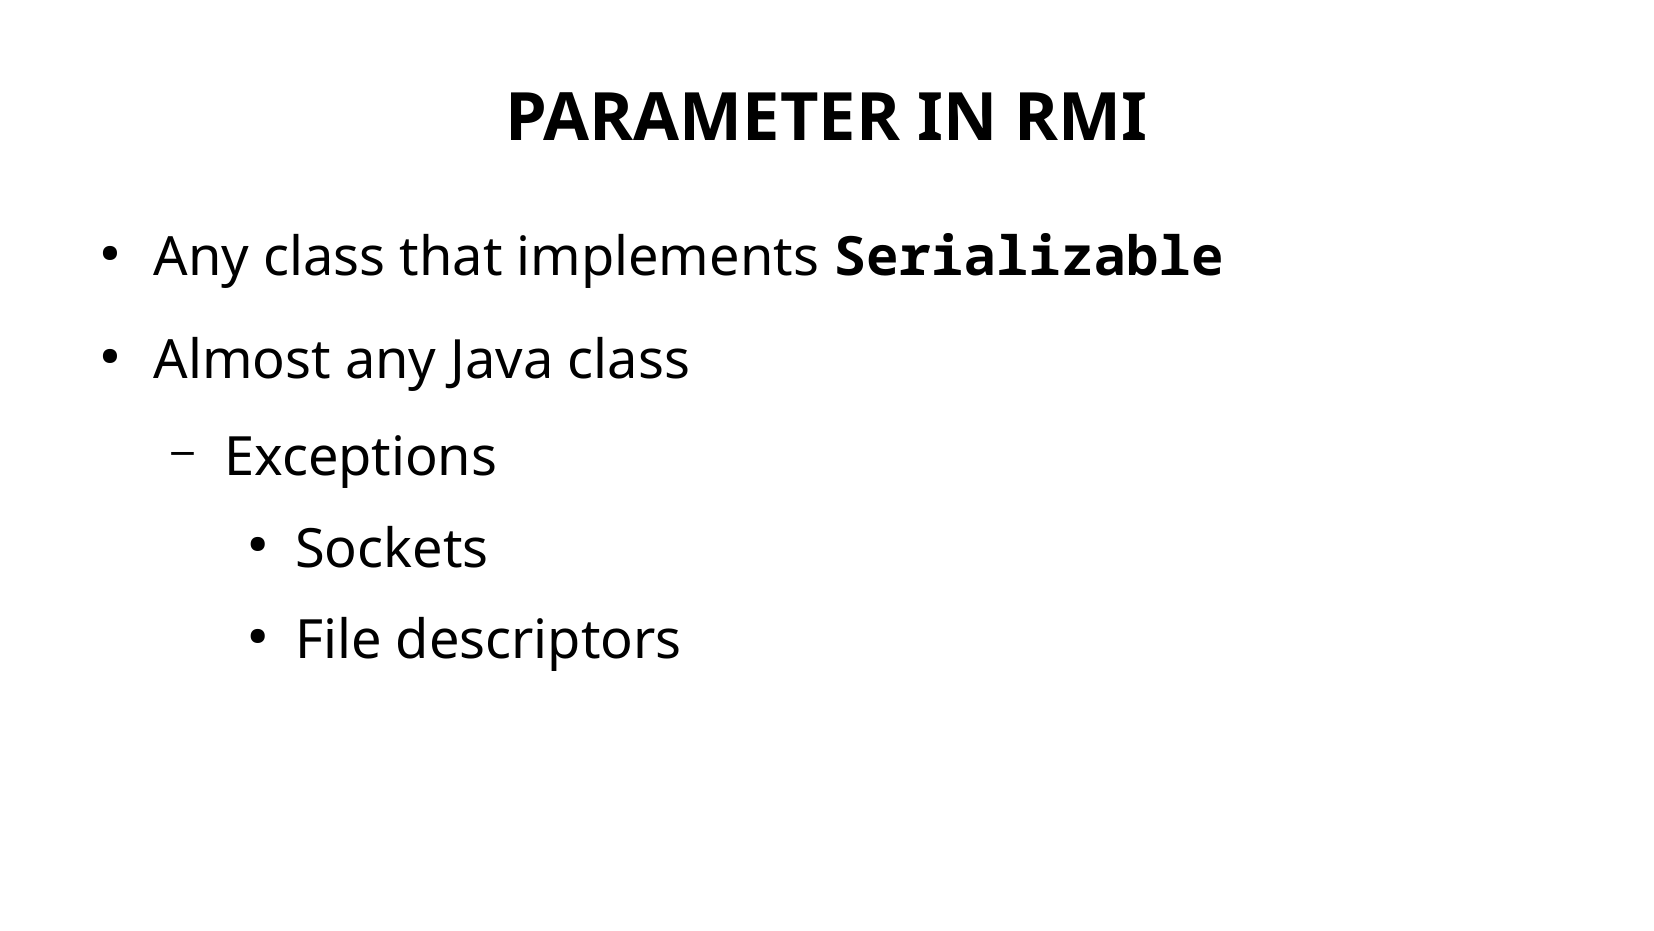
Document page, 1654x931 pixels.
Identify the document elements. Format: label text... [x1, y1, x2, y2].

title PARAMETER IN RMI [82, 36, 1571, 193]
list Any class that implements Serializable Almost any Java class Exceptions Sockets File descriptors [82, 217, 1571, 757]
